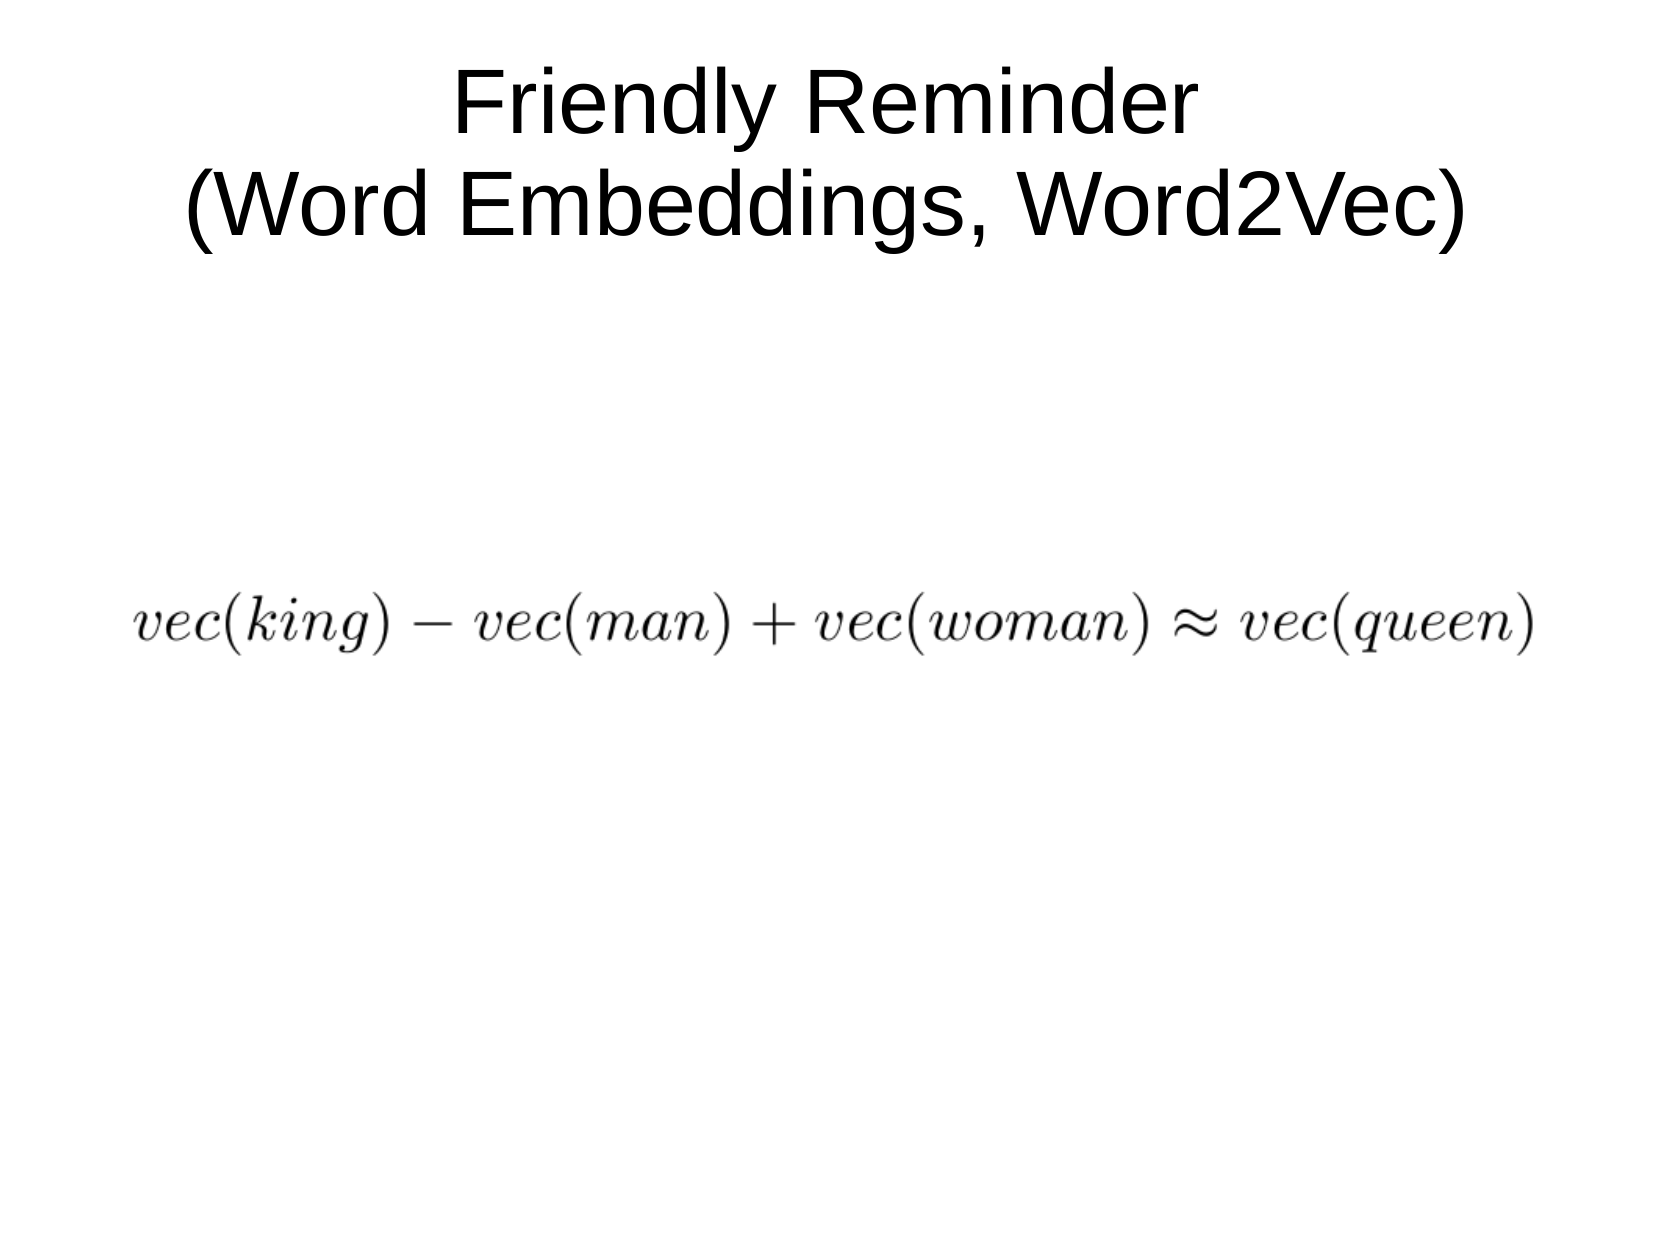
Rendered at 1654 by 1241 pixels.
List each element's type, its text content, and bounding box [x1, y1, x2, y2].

picture [126, 578, 1536, 667]
title Friendly Reminder (Word Embeddings, Word2Vec) [82, 49, 1571, 257]
